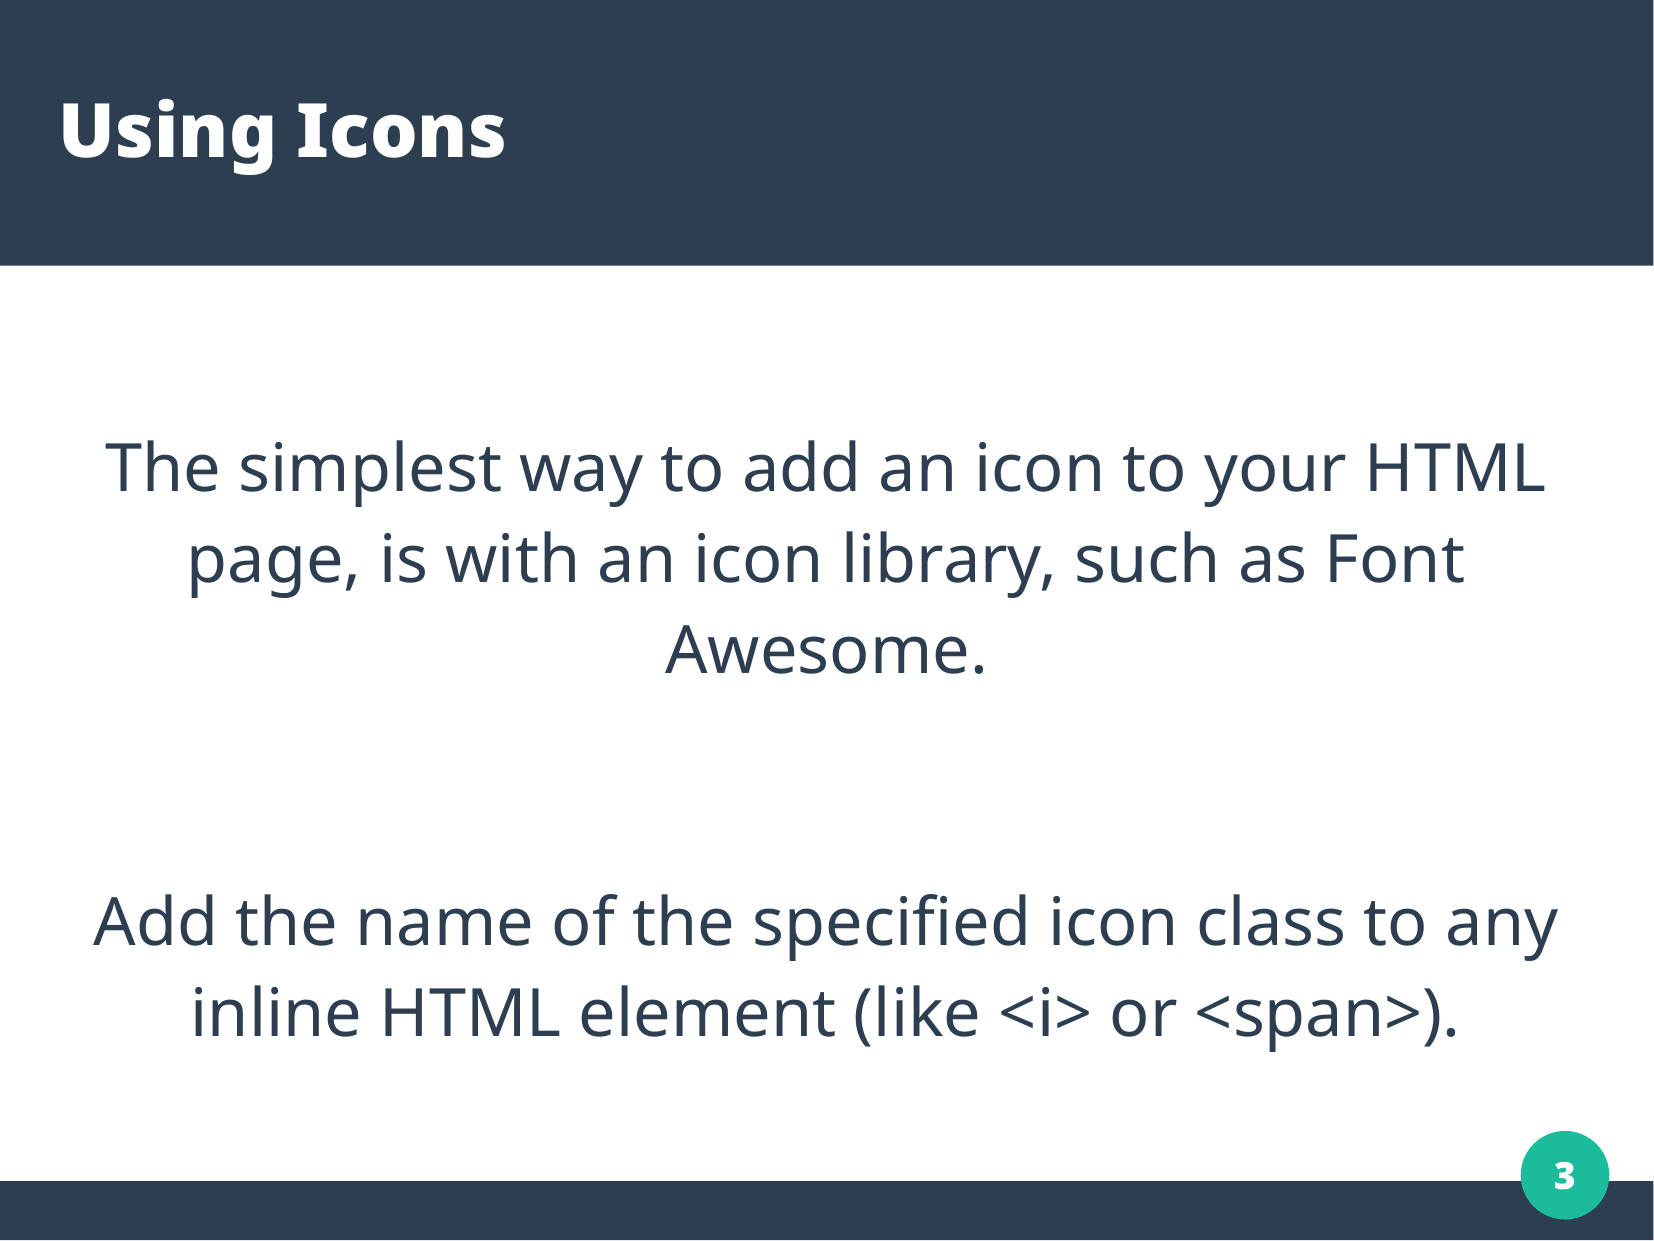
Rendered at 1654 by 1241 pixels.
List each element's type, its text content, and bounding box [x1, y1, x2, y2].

title Using Icons [59, 49, 1595, 207]
subtitle The simplest way to add an icon to your HTML page, is with an icon library, such as Font Awesome. Add the name of the specified icon class to any inline HTML element (like <i> or <span>). [59, 324, 1595, 1152]
